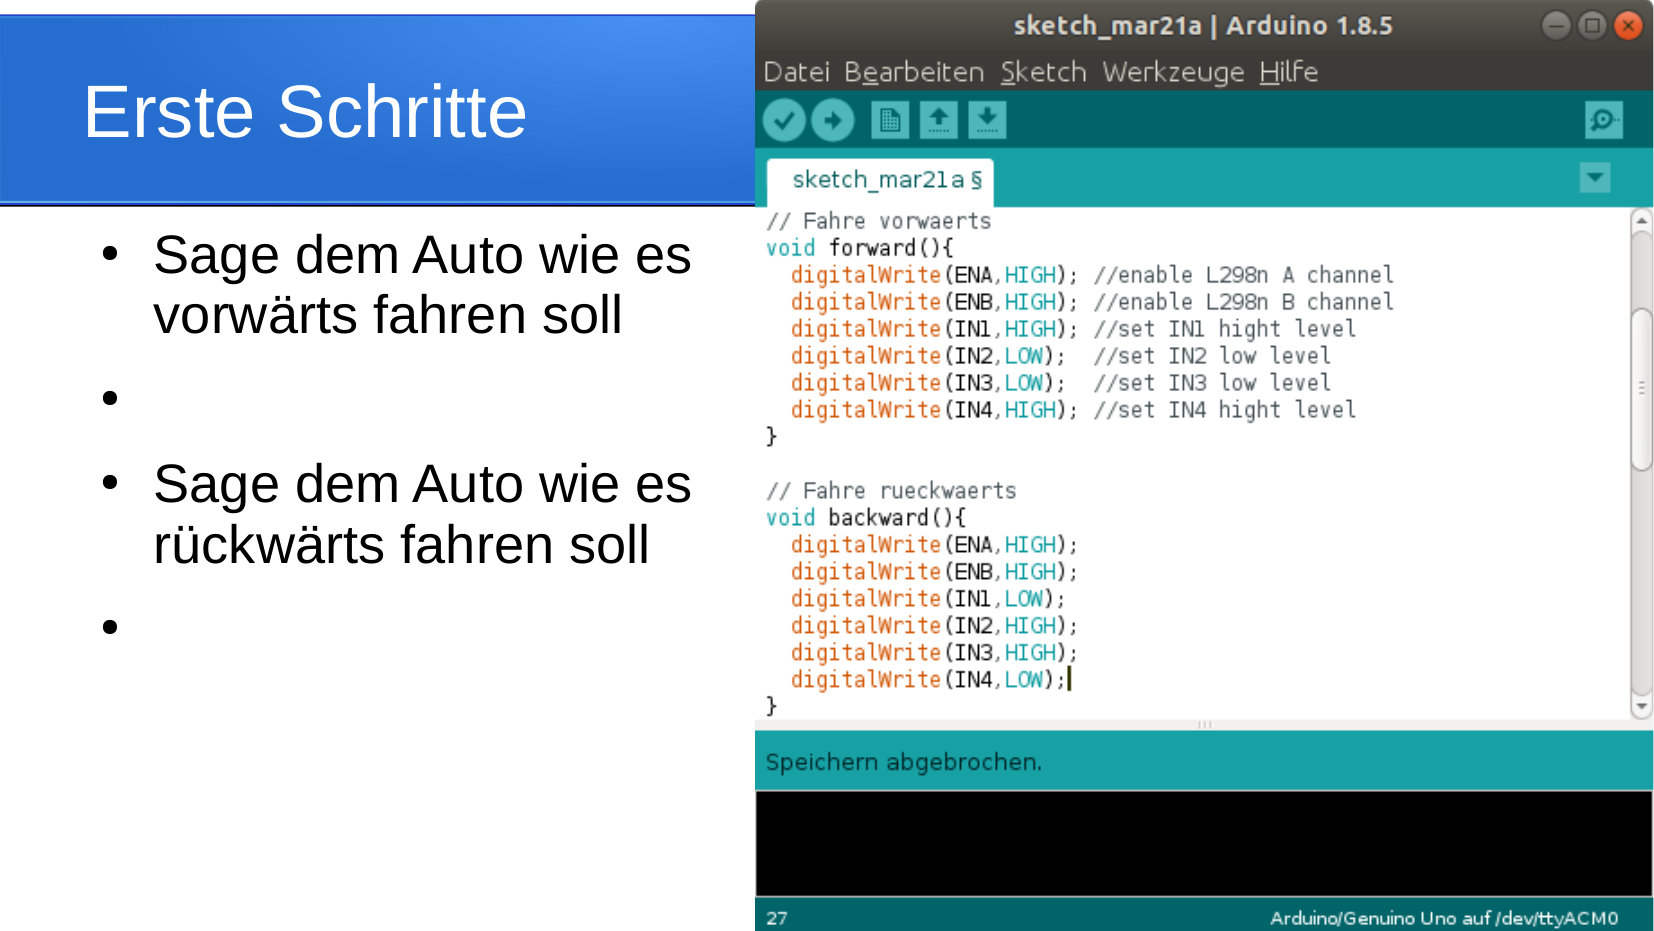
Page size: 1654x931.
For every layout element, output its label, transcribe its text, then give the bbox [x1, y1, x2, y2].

list Sage dem Auto wie es vorwärts fahren soll Sage dem Auto wie es rückwärts fahren soll [82, 224, 755, 764]
title Erste Schritte [82, 35, 755, 189]
picture [755, 0, 1654, 931]
